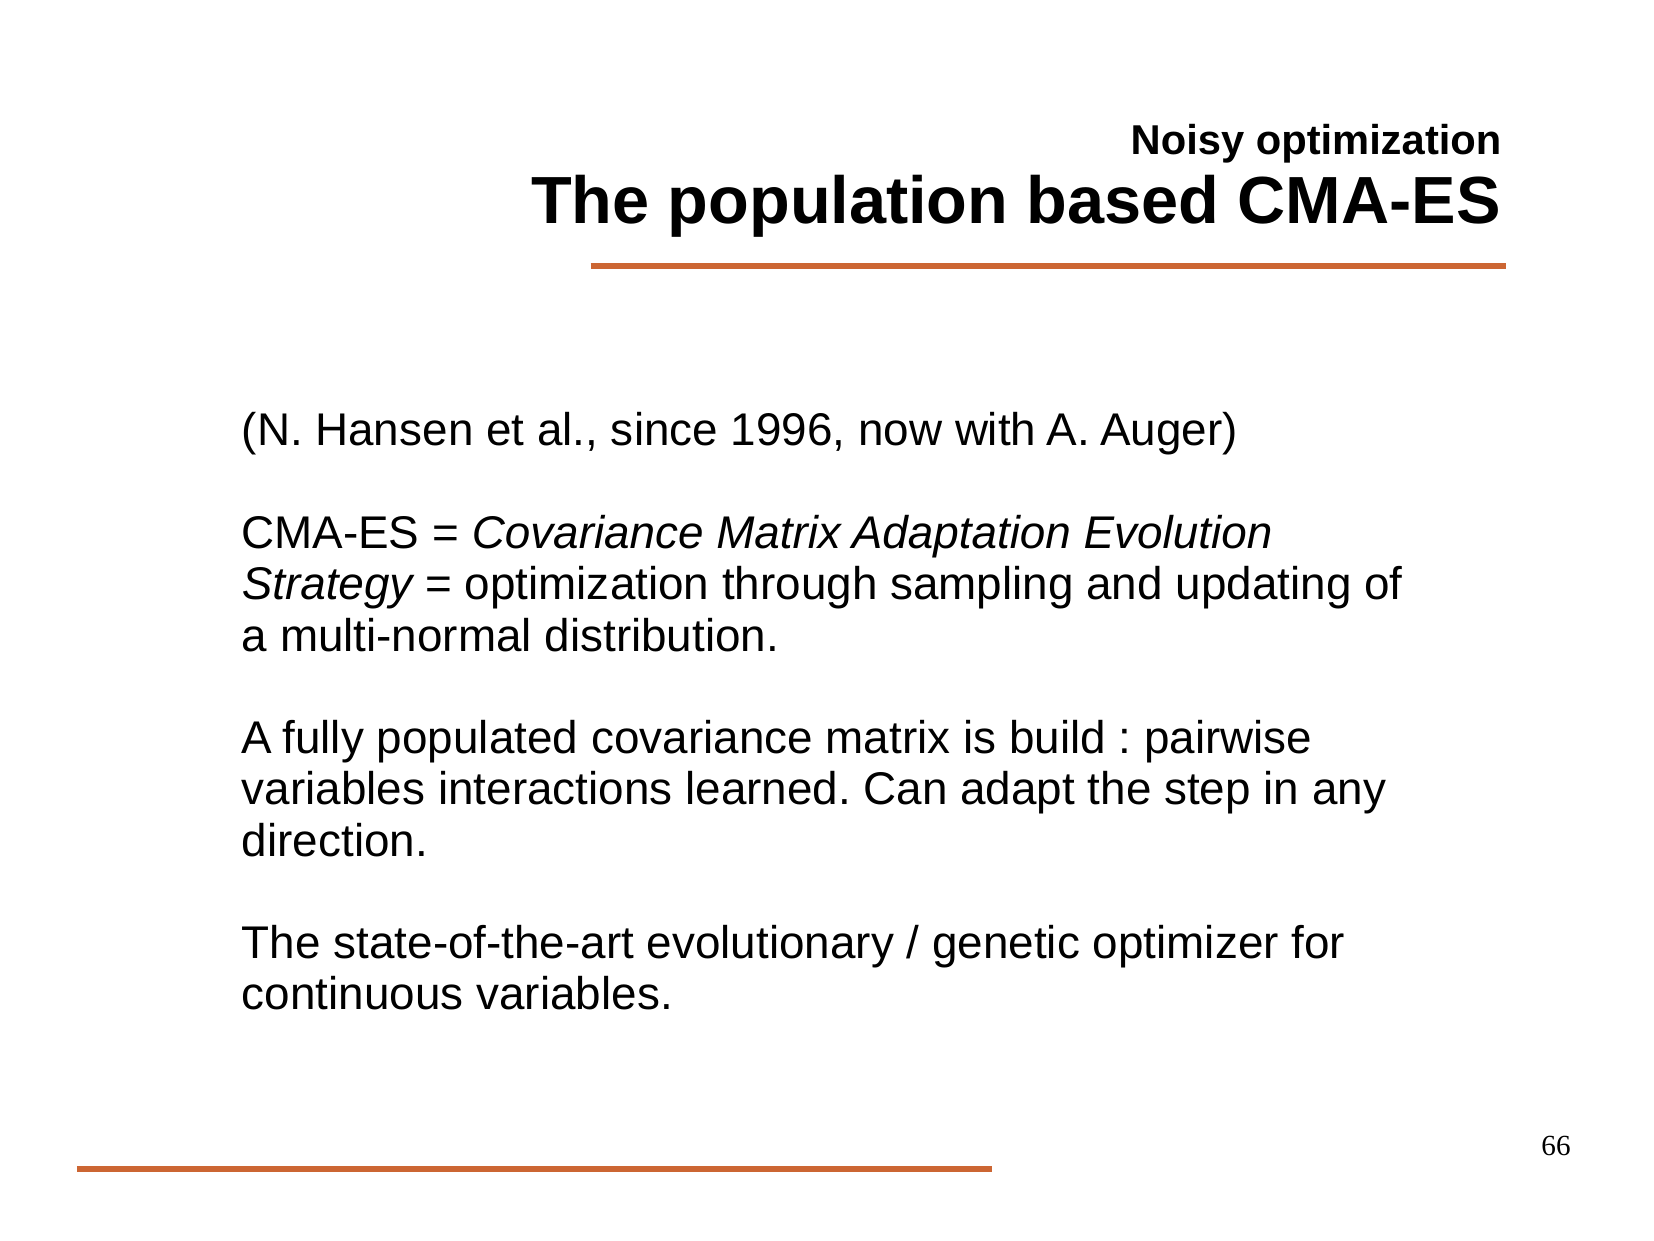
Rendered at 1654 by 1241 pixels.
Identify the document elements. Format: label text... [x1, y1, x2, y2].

text_box Noisy optimization The population based CMA-ES [177, 109, 1517, 387]
text_box (N. Hansen et al., since 1996, now with A. Auger) CMA-ES = Covariance Matrix Adaptation Evolution Strategy = optimization through sampling and updating of a multi-normal distribution. A fully populated covariance matrix is build : pairwise variables interactions learned. Can adapt the step in any direction. The state-of-the-art evolutionary / genetic optimizer for continuous variables. [227, 397, 1449, 1027]
